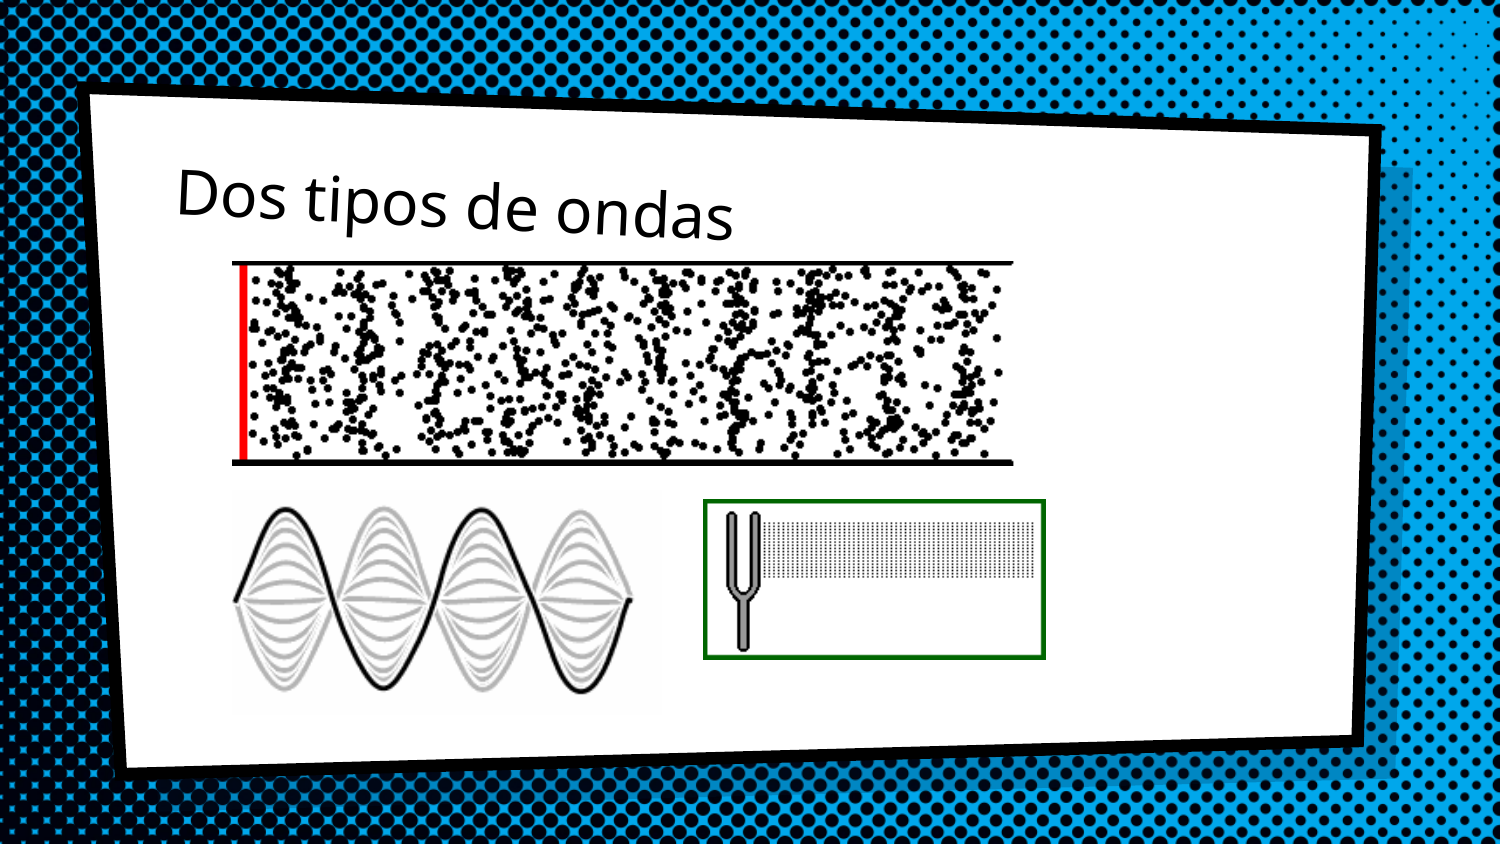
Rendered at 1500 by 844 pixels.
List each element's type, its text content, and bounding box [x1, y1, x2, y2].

picture [1061, 0, 1072, 5]
picture [1494, 592, 1500, 603]
picture [1050, 804, 1059, 813]
picture [615, 767, 627, 779]
picture [76, 64, 88, 75]
picture [380, 774, 393, 780]
picture [147, 17, 158, 28]
picture [839, 827, 849, 837]
picture [40, 426, 53, 440]
picture [911, 7, 917, 14]
picture [1144, 828, 1152, 837]
picture [357, 790, 370, 804]
picture [380, 790, 393, 804]
picture [744, 780, 756, 791]
picture [123, 40, 135, 52]
picture [1178, 838, 1189, 844]
picture [570, 65, 579, 74]
picture [1343, 0, 1353, 5]
picture [864, 78, 871, 85]
picture [804, 792, 813, 802]
picture [661, 837, 675, 844]
picture [911, 54, 917, 61]
picture [288, 17, 298, 28]
picture [887, 78, 894, 84]
picture [111, 52, 123, 63]
picture [452, 41, 462, 50]
picture [650, 779, 662, 791]
picture [229, 28, 240, 40]
picture [1344, 770, 1351, 777]
picture [1062, 793, 1071, 801]
picture [592, 815, 603, 826]
picture [440, 76, 450, 86]
picture [264, 17, 275, 28]
picture [1379, 782, 1386, 788]
picture [509, 779, 522, 791]
picture [487, 30, 497, 39]
picture [135, 75, 146, 83]
picture [1121, 757, 1129, 766]
picture [29, 157, 41, 169]
picture [52, 438, 65, 452]
picture [1085, 816, 1094, 825]
picture [1495, 100, 1500, 110]
picture [979, 758, 989, 767]
picture [1027, 828, 1036, 837]
picture [1332, 805, 1339, 812]
picture [909, 827, 919, 837]
picture [1250, 770, 1258, 777]
picture [64, 438, 97, 475]
picture [523, 18, 532, 27]
picture [1180, 817, 1187, 824]
picture [708, 837, 722, 844]
picture [887, 7, 894, 14]
picture [934, 31, 941, 37]
picture [686, 791, 697, 803]
picture [368, 779, 381, 792]
picture [593, 41, 602, 50]
picture [17, 286, 30, 299]
picture [170, 64, 181, 75]
picture [41, 169, 53, 181]
picture [593, 88, 602, 98]
picture [828, 66, 835, 73]
picture [64, 52, 76, 63]
picture [685, 0, 697, 5]
picture [53, 134, 64, 146]
picture [639, 768, 650, 779]
picture [934, 101, 941, 108]
picture [651, 803, 662, 814]
picture [721, 780, 732, 791]
picture [1333, 782, 1339, 789]
picture [476, 41, 485, 51]
picture [863, 7, 871, 14]
picture [1038, 769, 1048, 778]
picture [933, 828, 942, 837]
picture [370, 76, 380, 86]
picture [370, 29, 380, 39]
picture [920, 0, 931, 5]
picture [1227, 817, 1234, 824]
picture [28, 415, 42, 428]
picture [464, 30, 473, 39]
picture [358, 41, 368, 51]
picture [464, 53, 473, 62]
picture [29, 17, 41, 28]
picture [967, 0, 978, 5]
picture [252, 5, 263, 16]
picture [87, 426, 96, 440]
picture [1097, 804, 1106, 813]
picture [593, 18, 602, 27]
picture [17, 216, 30, 228]
picture [1495, 146, 1500, 157]
picture [664, 65, 672, 74]
picture [123, 17, 135, 28]
picture [899, 66, 906, 73]
picture [346, 52, 357, 63]
picture [135, 28, 146, 40]
picture [323, 29, 333, 39]
picture [111, 75, 123, 82]
picture [404, 773, 417, 780]
picture [29, 251, 41, 263]
picture [487, 76, 497, 86]
picture [568, 815, 580, 826]
picture [568, 0, 580, 5]
picture [28, 344, 42, 358]
picture [182, 75, 193, 84]
picture [1495, 287, 1500, 298]
picture [1084, 0, 1095, 5]
picture [287, 40, 298, 51]
picture [276, 52, 287, 63]
picture [404, 0, 416, 6]
picture [817, 7, 824, 14]
picture [1180, 793, 1187, 801]
picture [1494, 686, 1500, 697]
picture [793, 7, 801, 14]
picture [345, 802, 358, 815]
picture [1262, 782, 1269, 789]
picture [733, 791, 744, 802]
picture [463, 802, 475, 815]
picture [546, 41, 555, 50]
picture [217, 17, 228, 28]
picture [41, 122, 53, 134]
picture [17, 169, 29, 181]
picture [768, 803, 779, 814]
picture [768, 827, 778, 838]
picture [474, 771, 487, 780]
picture [946, 66, 952, 73]
picture [1014, 0, 1025, 5]
picture [1494, 826, 1500, 838]
picture [1494, 545, 1500, 556]
picture [464, 6, 473, 15]
picture [722, 6, 731, 15]
picture [17, 52, 29, 64]
picture [405, 41, 415, 51]
picture [546, 88, 555, 96]
picture [52, 274, 65, 287]
picture [886, 760, 895, 767]
picture [75, 0, 89, 6]
picture [511, 30, 520, 39]
picture [815, 827, 825, 837]
picture [1191, 758, 1199, 766]
picture [919, 838, 932, 844]
picture [544, 837, 558, 844]
picture [864, 31, 871, 38]
picture [758, 66, 765, 73]
picture [1368, 723, 1374, 730]
picture [311, 64, 322, 75]
picture [746, 54, 754, 61]
picture [922, 89, 929, 96]
picture [1344, 794, 1351, 800]
picture [617, 41, 625, 50]
picture [839, 780, 849, 790]
picture [1415, 817, 1421, 824]
picture [640, 65, 649, 74]
picture [87, 403, 94, 416]
picture [88, 0, 112, 17]
picture [803, 768, 814, 779]
picture [76, 368, 88, 381]
picture [1225, 838, 1236, 844]
picture [1368, 770, 1374, 777]
picture [592, 768, 604, 779]
picture [697, 827, 709, 838]
picture [770, 54, 777, 61]
picture [664, 18, 672, 26]
picture [887, 54, 894, 61]
picture [1238, 758, 1246, 765]
picture [41, 75, 53, 87]
picture [1201, 838, 1213, 844]
picture [803, 0, 814, 5]
picture [875, 89, 882, 96]
picture [1332, 829, 1339, 836]
picture [1062, 769, 1071, 778]
picture [405, 88, 415, 92]
picture [76, 251, 86, 263]
picture [603, 779, 615, 791]
picture [76, 40, 88, 52]
picture [616, 65, 625, 74]
picture [850, 768, 861, 779]
picture [1297, 793, 1304, 801]
picture [980, 828, 989, 837]
picture [17, 192, 29, 205]
picture [417, 6, 427, 15]
picture [100, 40, 111, 52]
picture [1097, 757, 1106, 766]
picture [815, 762, 825, 767]
picture [991, 792, 1001, 801]
picture [1495, 334, 1500, 344]
picture [1239, 782, 1246, 789]
picture [333, 814, 346, 827]
picture [182, 5, 193, 16]
picture [581, 76, 590, 86]
picture [193, 40, 205, 52]
picture [899, 19, 906, 26]
picture [1494, 428, 1500, 439]
picture [1460, 0, 1470, 4]
picture [111, 28, 123, 40]
picture [910, 101, 917, 108]
picture [934, 54, 941, 61]
picture [1027, 757, 1036, 766]
picture [957, 7, 964, 14]
picture [792, 763, 802, 767]
picture [922, 19, 929, 26]
picture [1262, 758, 1269, 765]
picture [205, 5, 217, 16]
picture [1368, 817, 1374, 824]
picture [323, 76, 333, 87]
picture [745, 827, 755, 838]
picture [874, 792, 884, 802]
picture [229, 75, 240, 86]
picture [723, 30, 730, 38]
picture [1037, 838, 1049, 844]
picture [723, 54, 730, 61]
picture [52, 298, 65, 310]
picture [1156, 770, 1164, 778]
picture [439, 779, 452, 792]
picture [64, 216, 76, 228]
picture [53, 157, 65, 169]
picture [933, 759, 942, 767]
picture [1168, 758, 1176, 766]
picture [875, 19, 882, 26]
picture [521, 770, 533, 780]
picture [1495, 6, 1500, 16]
picture [1495, 194, 1500, 204]
picture [323, 5, 333, 16]
picture [756, 791, 767, 802]
picture [1026, 781, 1036, 790]
picture [474, 0, 486, 6]
picture [1179, 770, 1188, 778]
picture [88, 75, 99, 81]
picture [498, 814, 510, 826]
picture [1037, 0, 1049, 5]
picture [840, 78, 847, 85]
picture [580, 779, 592, 791]
picture [805, 66, 812, 73]
picture [558, 30, 567, 39]
picture [1015, 816, 1024, 825]
picture [276, 29, 287, 40]
picture [498, 0, 510, 6]
picture [639, 791, 650, 803]
picture [311, 41, 322, 51]
picture [615, 815, 627, 826]
picture [991, 816, 1001, 825]
picture [545, 815, 557, 826]
picture [1342, 838, 1353, 844]
picture [580, 803, 592, 814]
picture [369, 802, 381, 815]
picture [1051, 8, 1058, 14]
picture [1168, 828, 1176, 836]
picture [899, 43, 906, 49]
picture [956, 758, 966, 767]
picture [380, 814, 393, 827]
picture [17, 28, 29, 40]
picture [782, 42, 789, 50]
picture [687, 89, 696, 97]
picture [779, 0, 791, 5]
picture [840, 54, 847, 61]
picture [874, 769, 884, 779]
picture [17, 356, 30, 370]
picture [1494, 709, 1500, 721]
picture [1379, 829, 1386, 835]
picture [52, 251, 65, 263]
picture [604, 826, 615, 838]
picture [898, 816, 907, 825]
picture [122, 0, 136, 6]
picture [545, 791, 557, 803]
picture [427, 772, 440, 780]
picture [252, 29, 263, 40]
picture [1074, 828, 1082, 837]
picture [1109, 816, 1118, 825]
picture [88, 357, 92, 369]
picture [1249, 0, 1259, 5]
picture [1321, 817, 1328, 824]
picture [1495, 311, 1500, 321]
picture [662, 768, 674, 779]
picture [758, 42, 765, 50]
picture [429, 18, 438, 27]
picture [1379, 735, 1386, 742]
picture [897, 769, 907, 779]
picture [1262, 805, 1269, 812]
picture [815, 804, 825, 814]
picture [627, 779, 639, 791]
picture [229, 5, 240, 16]
picture [52, 345, 65, 357]
picture [664, 42, 672, 50]
picture [756, 0, 767, 5]
picture [628, 53, 637, 62]
picture [558, 76, 567, 86]
picture [392, 802, 404, 815]
picture [723, 77, 730, 85]
picture [510, 826, 521, 838]
picture [592, 791, 603, 803]
picture [746, 7, 754, 15]
picture [827, 816, 837, 825]
picture [1215, 758, 1223, 766]
picture [1004, 7, 1011, 14]
picture [499, 41, 508, 50]
picture [0, 0, 498, 844]
picture [909, 804, 919, 813]
picture [934, 7, 941, 14]
picture [357, 774, 370, 780]
picture [921, 769, 931, 778]
picture [852, 42, 859, 49]
picture [382, 64, 392, 74]
picture [922, 66, 929, 73]
picture [1494, 803, 1500, 814]
picture [675, 53, 684, 62]
picture [1412, 838, 1424, 844]
picture [1285, 829, 1292, 836]
picture [474, 815, 486, 826]
picture [346, 76, 357, 86]
picture [474, 791, 486, 803]
picture [1168, 781, 1176, 789]
picture [734, 19, 742, 26]
picture [886, 827, 895, 837]
picture [896, 838, 909, 844]
picture [217, 40, 228, 52]
picture [404, 790, 417, 803]
picture [1297, 749, 1305, 754]
picture [628, 77, 637, 86]
picture [709, 815, 720, 826]
picture [697, 803, 709, 814]
picture [1495, 53, 1500, 62]
picture [793, 77, 800, 85]
picture [170, 40, 181, 52]
picture [17, 309, 30, 322]
picture [75, 415, 89, 428]
picture [1074, 804, 1082, 813]
picture [357, 814, 370, 827]
picture [826, 0, 838, 5]
picture [499, 18, 508, 27]
picture [1271, 838, 1283, 844]
picture [452, 88, 462, 93]
picture [711, 19, 718, 26]
picture [780, 815, 790, 826]
picture [1156, 793, 1164, 801]
picture [1144, 757, 1152, 766]
picture [64, 427, 77, 440]
picture [1201, 0, 1212, 5]
picture [1097, 781, 1106, 790]
picture [546, 65, 555, 74]
picture [1459, 838, 1470, 844]
picture [28, 298, 42, 310]
picture [1390, 0, 1399, 5]
picture [570, 18, 579, 27]
picture [1062, 816, 1071, 825]
picture [64, 403, 77, 416]
picture [415, 779, 428, 792]
picture [887, 31, 894, 37]
picture [240, 64, 252, 75]
picture [1309, 829, 1316, 836]
picture [734, 89, 742, 97]
picture [1296, 0, 1306, 5]
picture [1483, 0, 1493, 5]
picture [1494, 732, 1500, 744]
picture [605, 30, 614, 39]
picture [886, 804, 895, 813]
picture [1495, 76, 1500, 86]
picture [1250, 817, 1257, 824]
picture [17, 262, 30, 276]
picture [1084, 838, 1096, 844]
picture [1226, 770, 1234, 777]
picture [1168, 805, 1176, 812]
picture [135, 5, 146, 16]
picture [990, 838, 1002, 844]
picture [52, 321, 65, 334]
picture [956, 780, 966, 790]
picture [839, 804, 849, 813]
picture [358, 17, 368, 27]
picture [581, 6, 590, 15]
picture [29, 227, 41, 240]
picture [1285, 782, 1292, 789]
picture [829, 42, 835, 49]
picture [252, 52, 263, 63]
picture [805, 42, 812, 49]
picture [862, 780, 872, 790]
picture [1155, 0, 1166, 5]
picture [41, 192, 53, 204]
picture [182, 28, 193, 40]
picture [652, 30, 660, 38]
picture [264, 64, 275, 75]
picture [592, 0, 603, 5]
picture [968, 816, 977, 825]
picture [687, 19, 695, 26]
picture [1285, 758, 1293, 765]
picture [958, 54, 964, 61]
picture [232, 490, 662, 715]
picture [699, 30, 707, 38]
picture [1436, 0, 1446, 4]
picture [286, 790, 311, 815]
picture [990, 0, 1002, 5]
picture [511, 53, 520, 62]
picture [558, 6, 567, 15]
picture [956, 804, 966, 813]
picture [393, 5, 403, 16]
picture [699, 54, 707, 61]
picture [229, 52, 240, 63]
picture [498, 791, 510, 803]
picture [1073, 781, 1083, 790]
picture [640, 18, 649, 27]
picture [52, 368, 65, 381]
picture [699, 77, 707, 85]
picture [805, 19, 812, 26]
picture [252, 75, 263, 87]
picture [1156, 817, 1164, 824]
picture [703, 499, 1046, 660]
picture [1495, 170, 1500, 180]
picture [393, 76, 403, 86]
picture [711, 89, 719, 97]
picture [780, 791, 790, 802]
picture [533, 803, 545, 814]
picture [851, 816, 860, 825]
picture [782, 66, 789, 73]
picture [711, 65, 719, 73]
picture [1003, 804, 1012, 813]
picture [52, 415, 65, 428]
picture [205, 28, 217, 40]
picture [298, 776, 322, 792]
picture [778, 837, 792, 844]
picture [1379, 712, 1386, 718]
picture [1356, 782, 1363, 789]
picture [1297, 817, 1304, 824]
picture [897, 792, 907, 802]
picture [605, 53, 614, 62]
picture [1494, 451, 1500, 462]
picture [792, 804, 802, 814]
picture [805, 89, 812, 96]
picture [64, 263, 77, 275]
picture [76, 181, 82, 193]
picture [627, 803, 638, 814]
picture [533, 779, 545, 791]
picture [1391, 723, 1397, 730]
picture [333, 790, 346, 804]
picture [1438, 817, 1444, 824]
picture [111, 5, 123, 17]
picture [746, 77, 754, 85]
picture [1239, 805, 1246, 812]
picture [217, 64, 228, 75]
picture [840, 31, 847, 38]
picture [1003, 781, 1012, 790]
picture [957, 101, 964, 108]
picture [674, 826, 685, 838]
picture [1060, 838, 1072, 844]
picture [476, 18, 485, 27]
picture [1495, 381, 1500, 392]
picture [639, 815, 650, 826]
picture [817, 31, 824, 38]
picture [1494, 521, 1500, 533]
picture [523, 88, 532, 96]
picture [145, 0, 159, 6]
picture [674, 779, 685, 791]
picture [1050, 828, 1059, 837]
picture [158, 52, 170, 63]
picture [652, 53, 661, 62]
picture [29, 134, 41, 146]
picture [791, 780, 802, 791]
picture [1003, 757, 1012, 767]
picture [511, 6, 520, 15]
picture [709, 768, 720, 779]
picture [41, 28, 53, 40]
picture [546, 18, 555, 27]
picture [827, 768, 837, 779]
picture [440, 53, 450, 62]
picture [615, 791, 627, 803]
picture [852, 89, 859, 96]
picture [909, 760, 919, 767]
picture [358, 64, 368, 74]
picture [852, 66, 859, 73]
picture [309, 790, 323, 804]
picture [981, 7, 988, 14]
picture [451, 0, 463, 6]
picture [968, 769, 977, 778]
picture [499, 65, 509, 74]
picture [569, 88, 579, 97]
picture [943, 838, 955, 844]
picture [346, 29, 356, 39]
picture [746, 30, 753, 38]
picture [921, 816, 930, 825]
picture [756, 815, 767, 826]
picture [404, 814, 416, 826]
picture [40, 333, 53, 346]
picture [721, 827, 732, 838]
picture [1085, 769, 1094, 778]
picture [732, 0, 744, 5]
picture [521, 791, 533, 803]
picture [41, 216, 53, 228]
picture [686, 815, 697, 826]
picture [770, 7, 777, 14]
picture [429, 64, 438, 74]
picture [1495, 217, 1500, 227]
picture [287, 64, 299, 75]
picture [1309, 758, 1316, 765]
picture [429, 41, 438, 51]
picture [1272, 0, 1282, 5]
picture [345, 778, 358, 792]
picture [17, 122, 29, 134]
picture [463, 779, 475, 791]
picture [735, 42, 742, 50]
picture [29, 204, 41, 216]
picture [382, 41, 391, 51]
picture [1013, 838, 1025, 844]
picture [1107, 838, 1119, 844]
picture [638, 837, 651, 844]
picture [699, 6, 707, 15]
picture [475, 88, 485, 94]
picture [852, 19, 859, 26]
picture [734, 65, 742, 73]
picture [123, 63, 135, 75]
picture [534, 53, 544, 62]
picture [862, 804, 872, 813]
picture [99, 17, 111, 28]
picture [1003, 828, 1012, 837]
picture [969, 90, 976, 96]
picture [158, 28, 170, 40]
picture [40, 286, 53, 298]
picture [1319, 0, 1329, 5]
picture [825, 837, 839, 844]
picture [791, 827, 802, 837]
picture [321, 802, 335, 815]
title Dos tipos de ondas [157, 116, 1316, 296]
picture [1250, 793, 1257, 800]
picture [52, 227, 65, 240]
picture [76, 204, 83, 216]
picture [768, 780, 779, 791]
picture [980, 780, 989, 790]
picture [1391, 817, 1398, 824]
picture [334, 775, 346, 780]
picture [1356, 829, 1363, 836]
picture [627, 826, 638, 838]
picture [76, 345, 88, 357]
picture [40, 356, 53, 369]
picture [567, 837, 581, 844]
picture [687, 65, 696, 73]
picture [1191, 781, 1199, 789]
picture [1309, 782, 1316, 789]
picture [534, 30, 544, 39]
picture [205, 52, 217, 63]
picture [240, 40, 252, 51]
picture [933, 804, 942, 813]
picture [169, 0, 182, 6]
picture [580, 826, 592, 838]
picture [593, 65, 602, 74]
picture [276, 5, 287, 16]
picture [17, 98, 29, 111]
picture [899, 89, 906, 96]
picture [675, 77, 684, 85]
picture [1203, 770, 1211, 777]
picture [850, 792, 860, 802]
picture [17, 333, 30, 346]
picture [558, 53, 567, 62]
picture [568, 791, 580, 803]
picture [64, 333, 77, 346]
picture [52, 204, 65, 216]
picture [382, 18, 392, 27]
picture [346, 5, 357, 16]
picture [828, 19, 835, 26]
picture [605, 6, 614, 15]
picture [99, 64, 111, 75]
picture [520, 837, 534, 844]
picture [839, 761, 849, 767]
picture [239, 0, 253, 6]
picture [53, 16, 64, 28]
picture [921, 792, 930, 802]
picture [556, 779, 568, 791]
picture [758, 89, 765, 97]
picture [205, 75, 216, 85]
picture [568, 769, 580, 779]
picture [945, 816, 954, 825]
picture [676, 30, 684, 38]
picture [617, 88, 626, 97]
picture [405, 64, 415, 74]
picture [299, 29, 310, 40]
picture [603, 803, 615, 814]
picture [146, 40, 158, 52]
picture [1295, 838, 1307, 844]
picture [733, 815, 744, 826]
picture [333, 0, 346, 6]
picture [1215, 781, 1222, 789]
picture [299, 52, 310, 63]
picture [1426, 829, 1433, 835]
picture [803, 815, 813, 825]
picture [1494, 404, 1500, 415]
picture [370, 5, 380, 16]
picture [392, 779, 405, 792]
picture [605, 77, 614, 86]
picture [427, 790, 440, 803]
picture [29, 181, 41, 193]
picture [64, 286, 77, 299]
picture [709, 791, 720, 802]
picture [652, 6, 661, 15]
picture [897, 0, 908, 5]
picture [64, 169, 76, 181]
picture [1391, 770, 1398, 777]
picture [946, 19, 952, 26]
picture [1109, 793, 1117, 801]
picture [510, 803, 521, 815]
picture [662, 791, 674, 803]
picture [1015, 769, 1024, 778]
picture [64, 309, 77, 322]
picture [943, 0, 955, 5]
picture [40, 380, 54, 393]
picture [1225, 0, 1236, 5]
picture [64, 192, 76, 205]
picture [591, 837, 605, 844]
picture [1494, 475, 1500, 486]
picture [1368, 676, 1374, 683]
picture [1435, 838, 1447, 844]
picture [697, 779, 709, 791]
picture [451, 815, 463, 826]
picture [1274, 817, 1281, 824]
picture [476, 65, 485, 74]
picture [1321, 793, 1327, 800]
picture [498, 771, 510, 780]
picture [64, 122, 76, 134]
picture [1379, 805, 1386, 812]
picture [486, 802, 498, 815]
picture [497, 837, 511, 844]
picture [452, 65, 462, 74]
picture [52, 181, 65, 193]
picture [1133, 816, 1141, 825]
picture [41, 239, 53, 251]
picture [534, 76, 544, 86]
picture [793, 31, 800, 38]
picture [533, 826, 545, 838]
picture [417, 29, 426, 39]
picture [521, 815, 533, 826]
picture [52, 391, 65, 405]
picture [53, 40, 64, 52]
picture [1121, 781, 1129, 789]
picture [87, 473, 98, 487]
picture [1413, 0, 1423, 4]
picture [53, 110, 65, 122]
picture [780, 768, 790, 779]
picture [158, 75, 170, 84]
picture [1227, 793, 1234, 801]
picture [1108, 0, 1119, 5]
picture [1403, 805, 1409, 812]
picture [439, 802, 451, 815]
picture [440, 29, 450, 39]
picture [1203, 793, 1211, 801]
picture [628, 6, 637, 15]
picture [440, 6, 450, 16]
picture [64, 28, 76, 40]
picture [686, 768, 697, 779]
picture [486, 779, 498, 791]
picture [170, 17, 181, 28]
picture [1318, 838, 1330, 844]
picture [731, 837, 745, 844]
picture [1494, 639, 1500, 650]
picture [1038, 792, 1047, 801]
picture [1109, 769, 1118, 778]
picture [1274, 770, 1281, 777]
picture [652, 77, 661, 85]
picture [782, 19, 789, 26]
picture [545, 769, 557, 779]
picture [1015, 792, 1024, 801]
picture [675, 6, 684, 15]
picture [827, 792, 837, 802]
picture [29, 110, 41, 122]
picture [311, 17, 322, 28]
picture [687, 42, 695, 50]
picture [40, 403, 53, 416]
picture [1131, 0, 1142, 5]
picture [1131, 838, 1143, 844]
picture [1085, 793, 1094, 801]
picture [557, 803, 568, 814]
picture [17, 239, 30, 252]
picture [334, 64, 345, 74]
picture [193, 17, 205, 28]
picture [357, 0, 369, 6]
picture [545, 0, 557, 5]
picture [850, 0, 861, 5]
picture [76, 228, 85, 240]
picture [933, 780, 942, 790]
picture [817, 78, 824, 85]
picture [944, 792, 954, 802]
picture [1215, 828, 1222, 836]
picture [721, 803, 732, 814]
picture [802, 837, 815, 844]
picture [335, 17, 345, 27]
picture [770, 31, 777, 38]
picture [1495, 357, 1500, 368]
picture [1203, 817, 1211, 824]
picture [758, 19, 765, 26]
picture [1178, 0, 1189, 5]
picture [29, 321, 42, 334]
picture [781, 89, 789, 96]
picture [323, 52, 333, 63]
picture [711, 42, 719, 50]
picture [64, 146, 76, 157]
picture [335, 41, 345, 51]
picture [41, 145, 53, 157]
picture [1005, 101, 1011, 108]
picture [28, 368, 42, 381]
picture [1494, 568, 1500, 580]
picture [417, 53, 427, 62]
picture [1154, 838, 1166, 844]
picture [427, 0, 440, 6]
picture [487, 53, 497, 62]
picture [956, 827, 965, 837]
picture [192, 0, 206, 6]
picture [1097, 828, 1106, 837]
picture [1285, 805, 1292, 812]
picture [310, 0, 323, 6]
picture [1191, 805, 1199, 812]
picture [17, 145, 29, 158]
picture [1121, 805, 1129, 813]
picture [662, 815, 674, 826]
picture [1495, 263, 1500, 274]
picture [862, 827, 872, 837]
picture [755, 837, 768, 844]
picture [64, 356, 77, 369]
picture [1027, 804, 1036, 813]
picture [651, 826, 662, 838]
picture [922, 42, 929, 49]
picture [875, 42, 882, 49]
picture [1365, 838, 1377, 844]
picture [793, 54, 800, 61]
picture [76, 275, 87, 287]
picture [840, 7, 847, 14]
picture [29, 87, 41, 99]
picture [1494, 756, 1500, 768]
picture [264, 40, 275, 51]
picture [1495, 29, 1500, 39]
picture [394, 29, 403, 39]
picture [909, 780, 919, 790]
picture [452, 18, 462, 27]
picture [980, 804, 989, 813]
picture [511, 76, 520, 86]
picture [29, 63, 41, 75]
picture [41, 263, 53, 275]
picture [1248, 838, 1260, 844]
picture [523, 65, 532, 74]
picture [416, 802, 428, 815]
picture [966, 838, 979, 844]
picture [1356, 805, 1363, 812]
picture [1132, 769, 1141, 778]
picture [499, 88, 508, 95]
picture [1238, 829, 1246, 836]
picture [64, 239, 76, 252]
picture [135, 52, 146, 63]
picture [451, 772, 463, 780]
picture [41, 99, 53, 110]
picture [464, 76, 473, 86]
picture [76, 17, 88, 28]
picture [874, 816, 884, 825]
picture [429, 88, 438, 93]
picture [405, 18, 415, 27]
picture [944, 769, 954, 778]
picture [934, 78, 941, 84]
picture [1215, 805, 1222, 812]
picture [1494, 615, 1500, 627]
picture [521, 0, 533, 5]
picture [29, 274, 41, 287]
picture [862, 761, 872, 767]
picture [417, 76, 427, 86]
picture [684, 837, 698, 844]
picture [1133, 793, 1140, 801]
picture [1074, 757, 1083, 766]
picture [18, 75, 29, 87]
picture [887, 101, 894, 108]
picture [1121, 828, 1129, 837]
picture [615, 0, 627, 5]
picture [875, 66, 882, 73]
picture [968, 792, 977, 802]
picture [146, 63, 158, 75]
picture [76, 391, 89, 404]
picture [64, 98, 76, 111]
picture [232, 261, 1023, 467]
picture [158, 5, 170, 16]
picture [674, 803, 685, 814]
picture [216, 0, 229, 6]
picture [969, 66, 976, 73]
picture [1344, 817, 1351, 824]
picture [523, 41, 532, 50]
picture [263, 0, 276, 6]
picture [1050, 757, 1059, 766]
picture [193, 64, 205, 75]
picture [41, 52, 53, 63]
picture [88, 52, 100, 63]
picture [182, 52, 193, 63]
picture [1144, 781, 1152, 789]
picture [534, 6, 544, 15]
picture [1495, 240, 1500, 250]
picture [487, 6, 497, 16]
picture [41, 0, 76, 17]
picture [64, 75, 76, 87]
picture [828, 89, 836, 96]
picture [1274, 794, 1281, 800]
picture [88, 28, 99, 40]
picture [1379, 758, 1386, 765]
picture [815, 780, 825, 790]
picture [370, 53, 380, 63]
picture [709, 0, 721, 5]
picture [394, 53, 403, 62]
picture [1297, 770, 1304, 777]
picture [873, 0, 885, 5]
picture [1332, 758, 1339, 765]
picture [1262, 829, 1269, 836]
picture [1038, 816, 1047, 825]
picture [427, 814, 440, 826]
picture [1495, 123, 1500, 133]
picture [617, 18, 625, 27]
picture [770, 77, 777, 85]
picture [76, 321, 88, 334]
picture [64, 380, 77, 393]
picture [756, 768, 767, 779]
picture [628, 30, 637, 39]
picture [557, 826, 568, 838]
picture [744, 803, 755, 814]
picture [286, 0, 299, 6]
picture [991, 769, 1001, 778]
picture [733, 768, 744, 779]
picture [1494, 498, 1500, 509]
picture [53, 87, 64, 99]
picture [1191, 829, 1199, 836]
picture [849, 837, 862, 844]
picture [1309, 805, 1316, 812]
picture [872, 837, 885, 844]
picture [40, 309, 53, 322]
picture [87, 380, 93, 392]
picture [1389, 838, 1400, 844]
picture [1482, 838, 1494, 844]
picture [76, 158, 81, 169]
picture [864, 54, 871, 61]
picture [639, 0, 650, 5]
picture [299, 75, 310, 87]
picture [663, 88, 672, 97]
picture [614, 837, 628, 844]
picture [240, 17, 252, 28]
picture [946, 89, 952, 96]
picture [569, 41, 579, 50]
picture [864, 101, 871, 107]
picture [321, 778, 335, 792]
picture [53, 63, 64, 75]
picture [76, 298, 88, 310]
picture [581, 53, 590, 62]
picture [380, 0, 393, 6]
picture [1050, 781, 1059, 790]
picture [662, 0, 674, 5]
picture [276, 76, 287, 87]
picture [1356, 758, 1363, 765]
picture [1145, 805, 1152, 813]
picture [981, 101, 988, 108]
picture [886, 780, 896, 790]
picture [1321, 770, 1328, 777]
picture [817, 54, 824, 61]
picture [640, 88, 649, 97]
picture [640, 41, 649, 50]
picture [29, 40, 41, 52]
picture [1366, 0, 1376, 4]
picture [299, 5, 310, 16]
picture [310, 814, 323, 827]
picture [1494, 662, 1500, 674]
picture [1494, 779, 1500, 791]
picture [286, 814, 300, 827]
picture [451, 791, 463, 803]
picture [581, 30, 590, 39]
